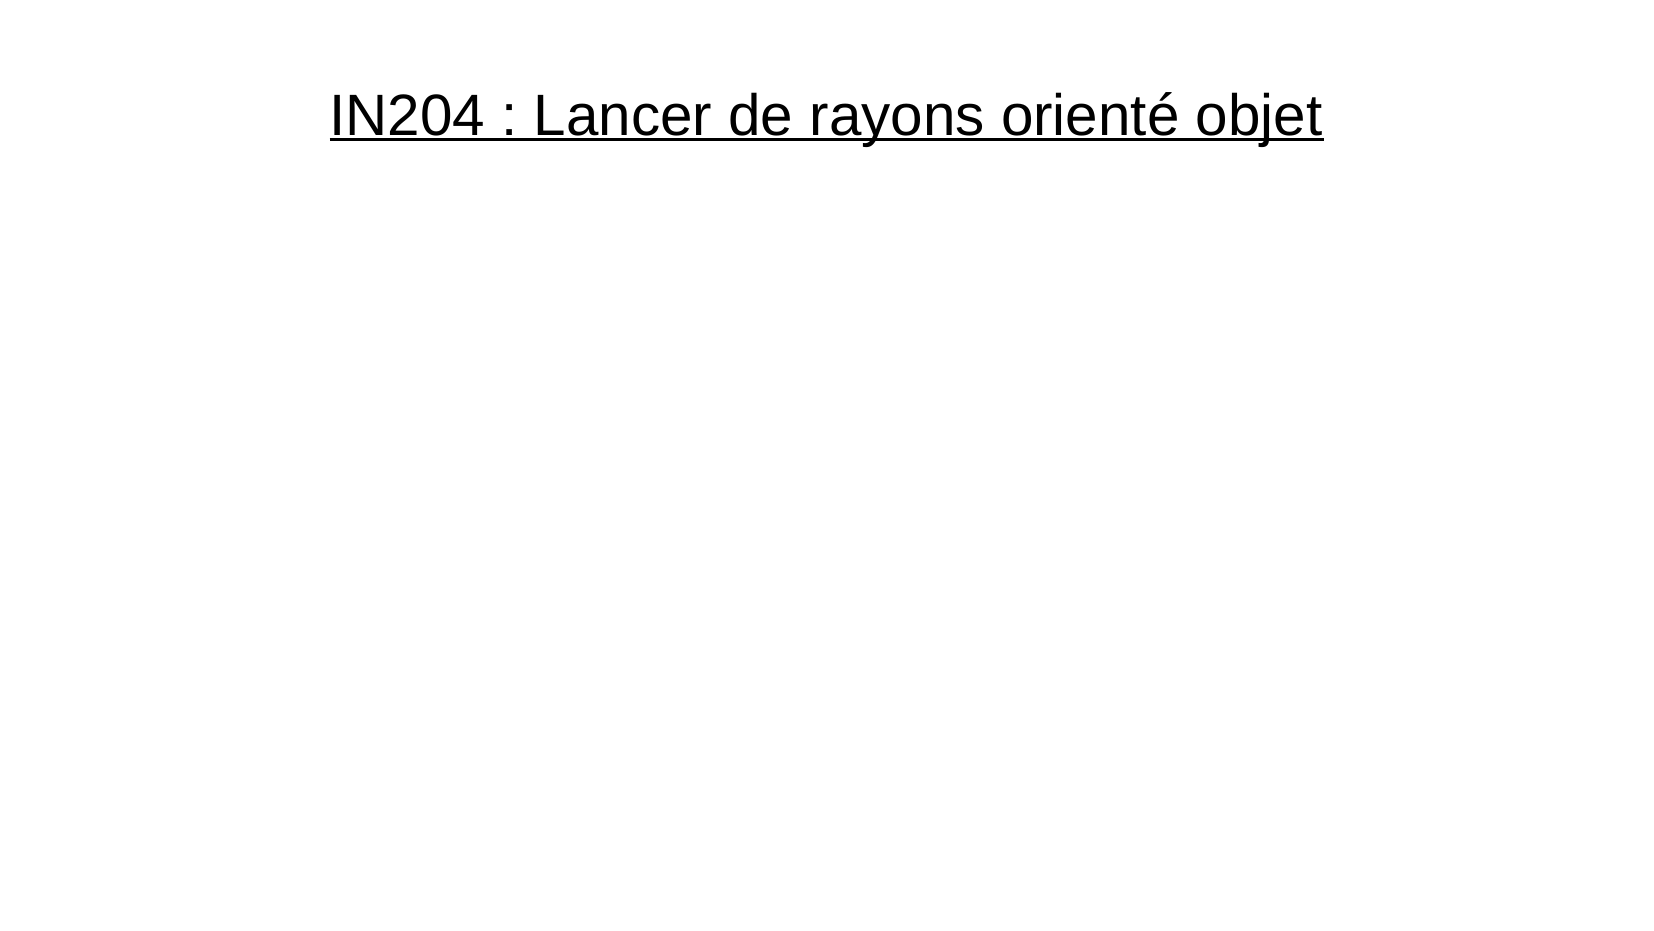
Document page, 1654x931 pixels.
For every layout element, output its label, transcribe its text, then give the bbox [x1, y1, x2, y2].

title IN204 : Lancer de rayons orienté objet [82, 37, 1571, 193]
